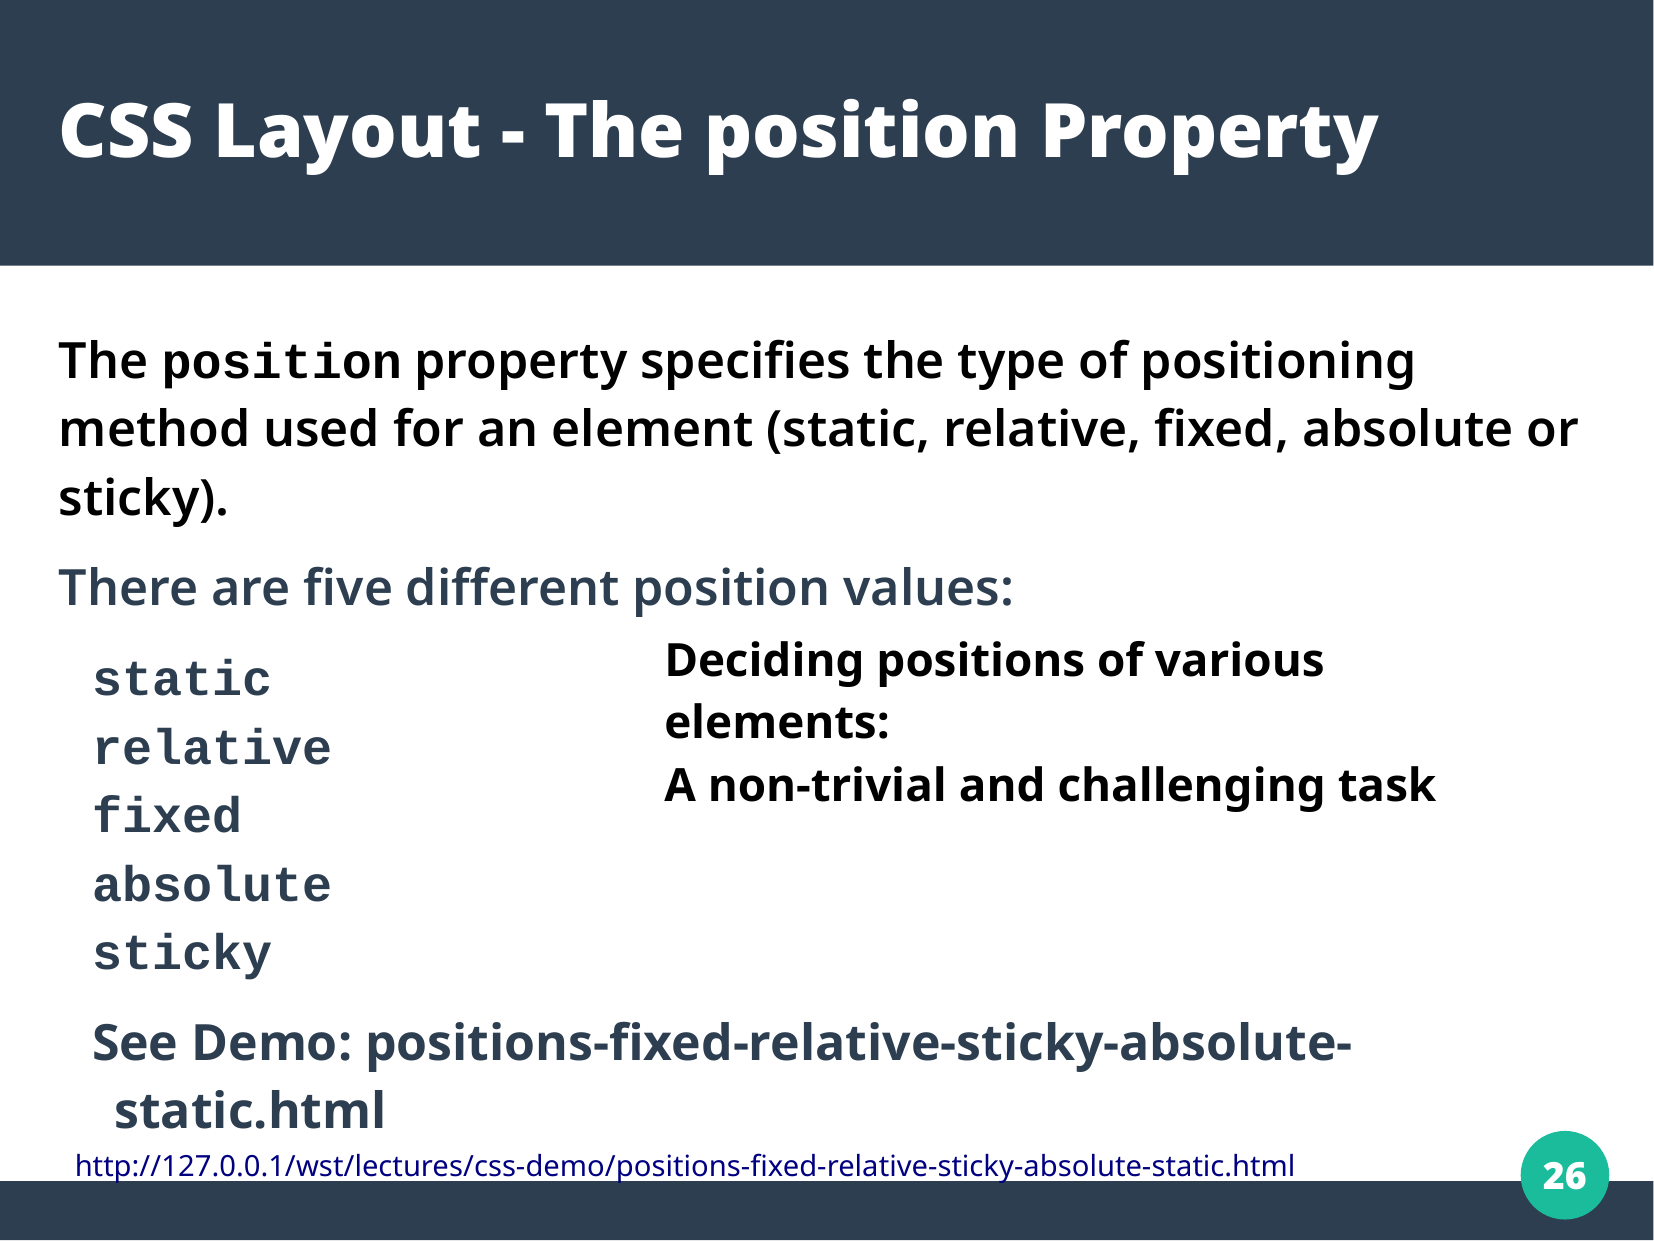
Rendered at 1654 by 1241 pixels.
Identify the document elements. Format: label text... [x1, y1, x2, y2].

title CSS Layout - The position Property [59, 49, 1595, 207]
text_box Deciding positions of various elements: A non-trivial and challenging task [649, 620, 1477, 892]
list The position property specifies the type of positioning method used for an element (static, relative, fixed, absolute or sticky). There are five different position values: static relative fixed absolute sticky See Demo: positions-fixed-relative-sticky-absolute-static.html [59, 324, 1595, 1152]
text_box http://127.0.0.1/wst/lectures/css-demo/positions-fixed-relative-sticky-absolute-static.html [60, 1138, 1565, 1241]
